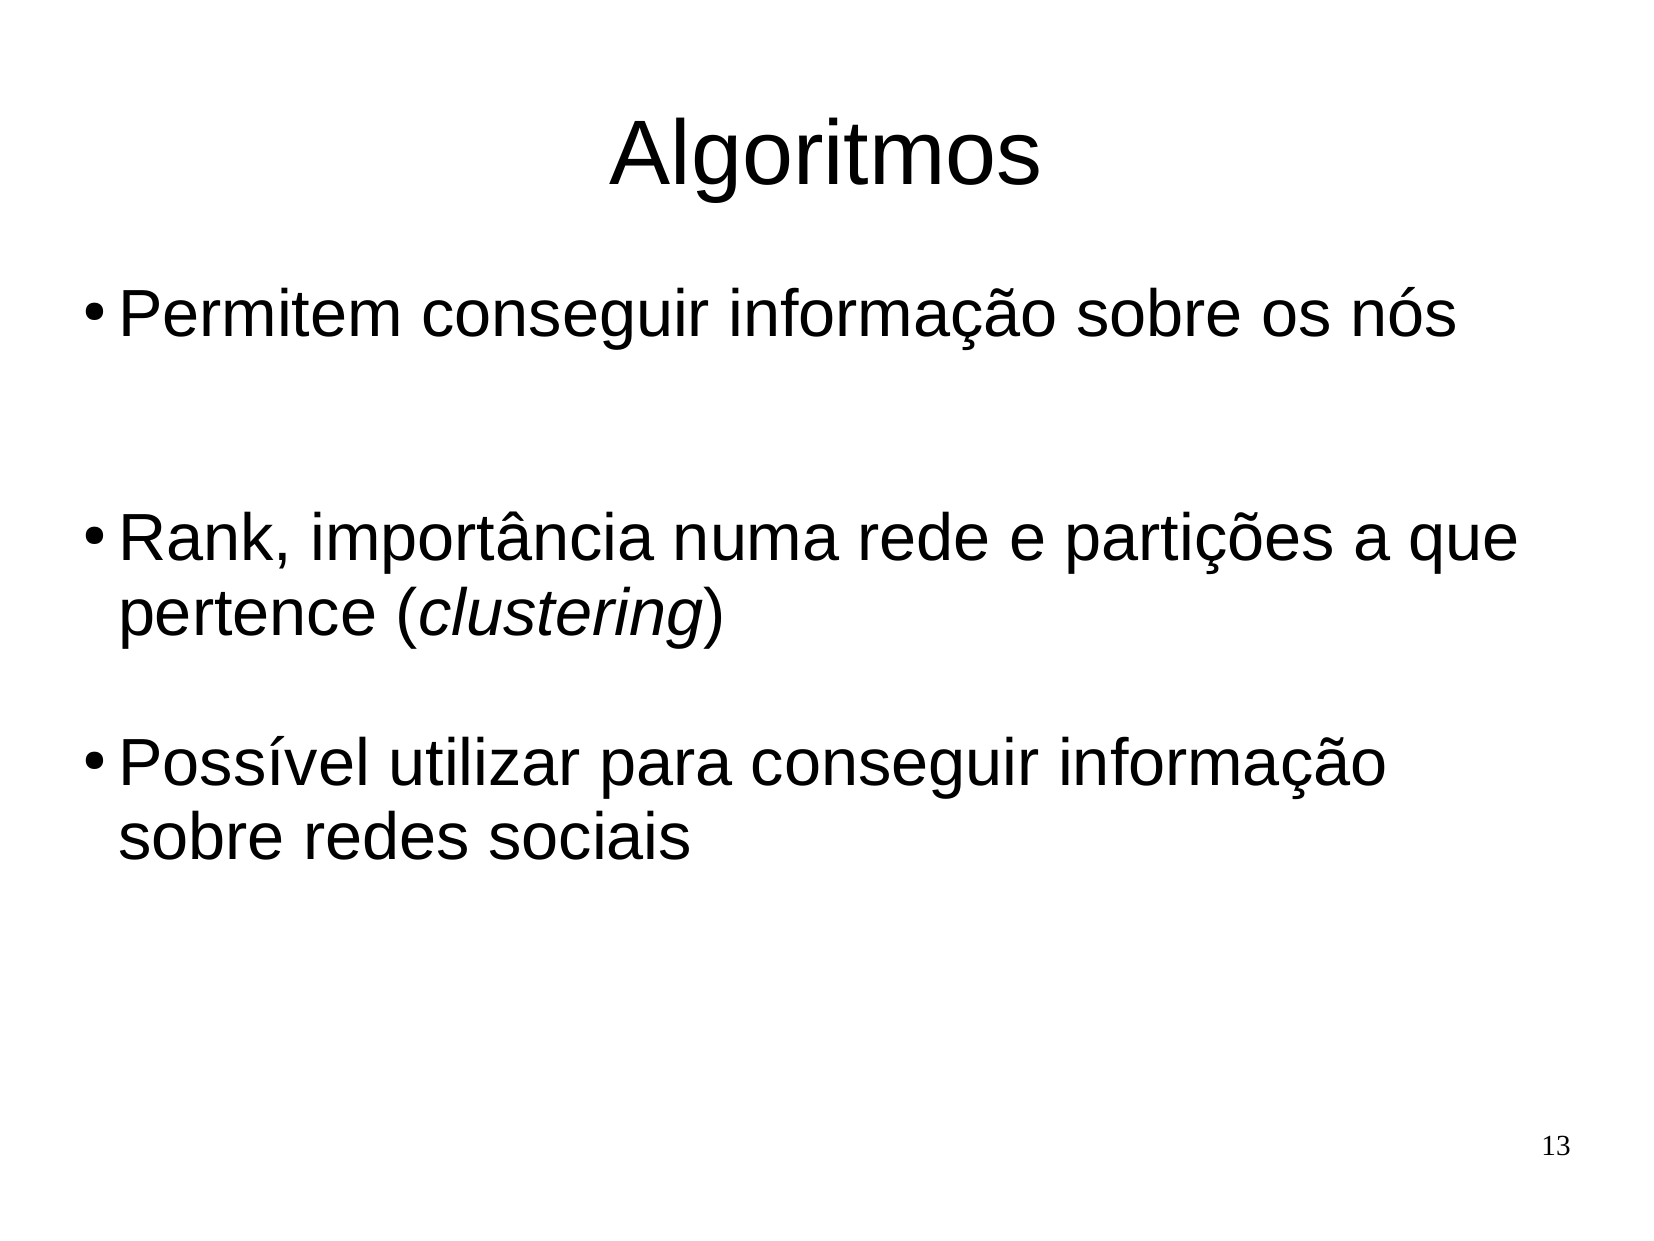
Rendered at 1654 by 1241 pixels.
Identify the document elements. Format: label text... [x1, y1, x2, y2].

title Algoritmos [82, 49, 1571, 257]
subtitle Permitem conseguir informação sobre os nós Rank, importância numa rede e partições a que pertence (clustering) Possível utilizar para conseguir informação sobre redes sociais [82, 275, 1571, 1024]
